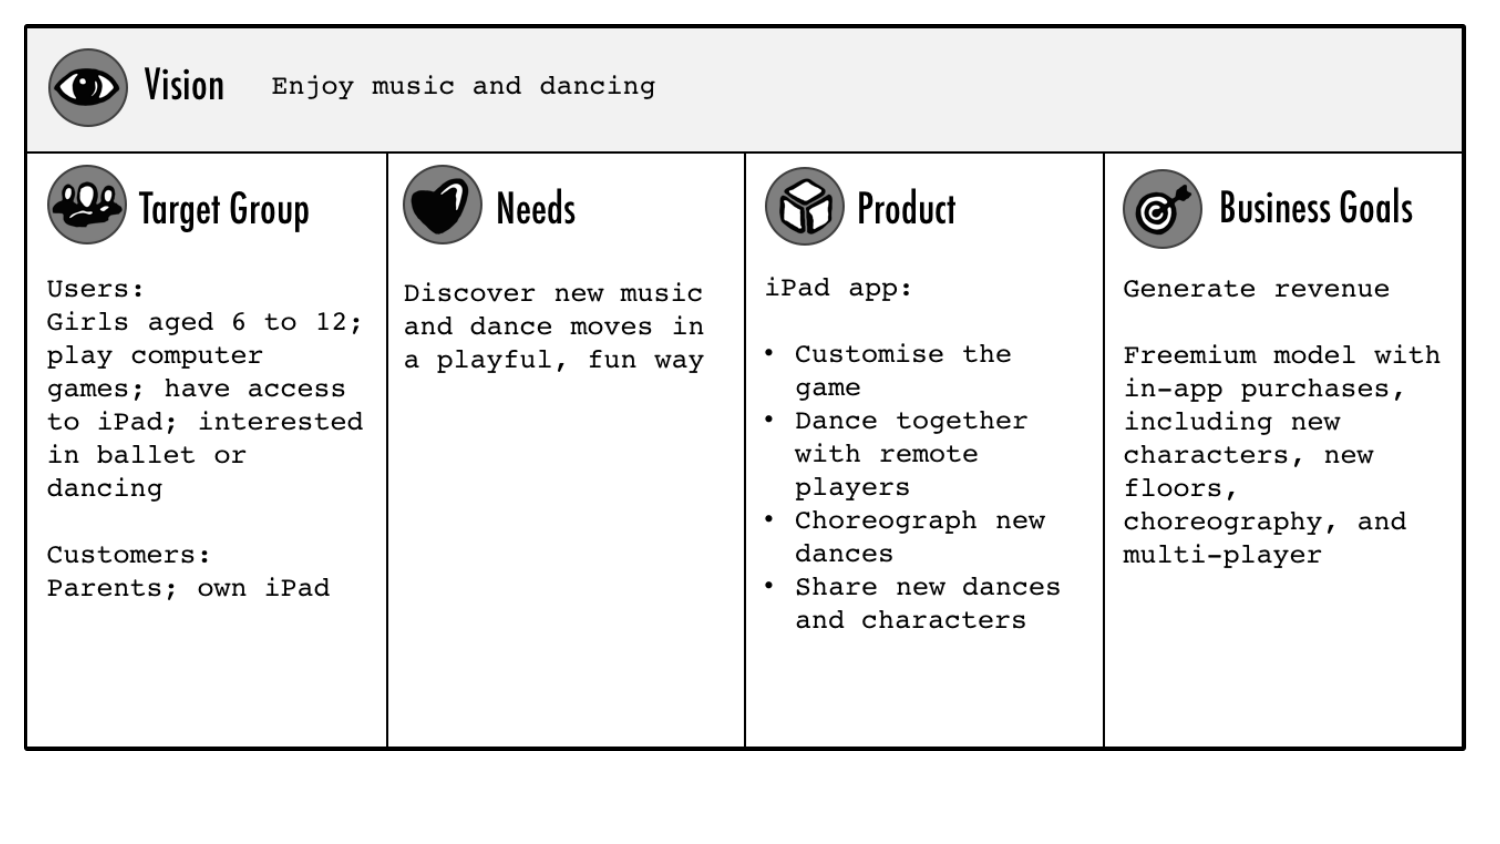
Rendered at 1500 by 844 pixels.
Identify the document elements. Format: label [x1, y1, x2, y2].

picture [24, 24, 1475, 752]
